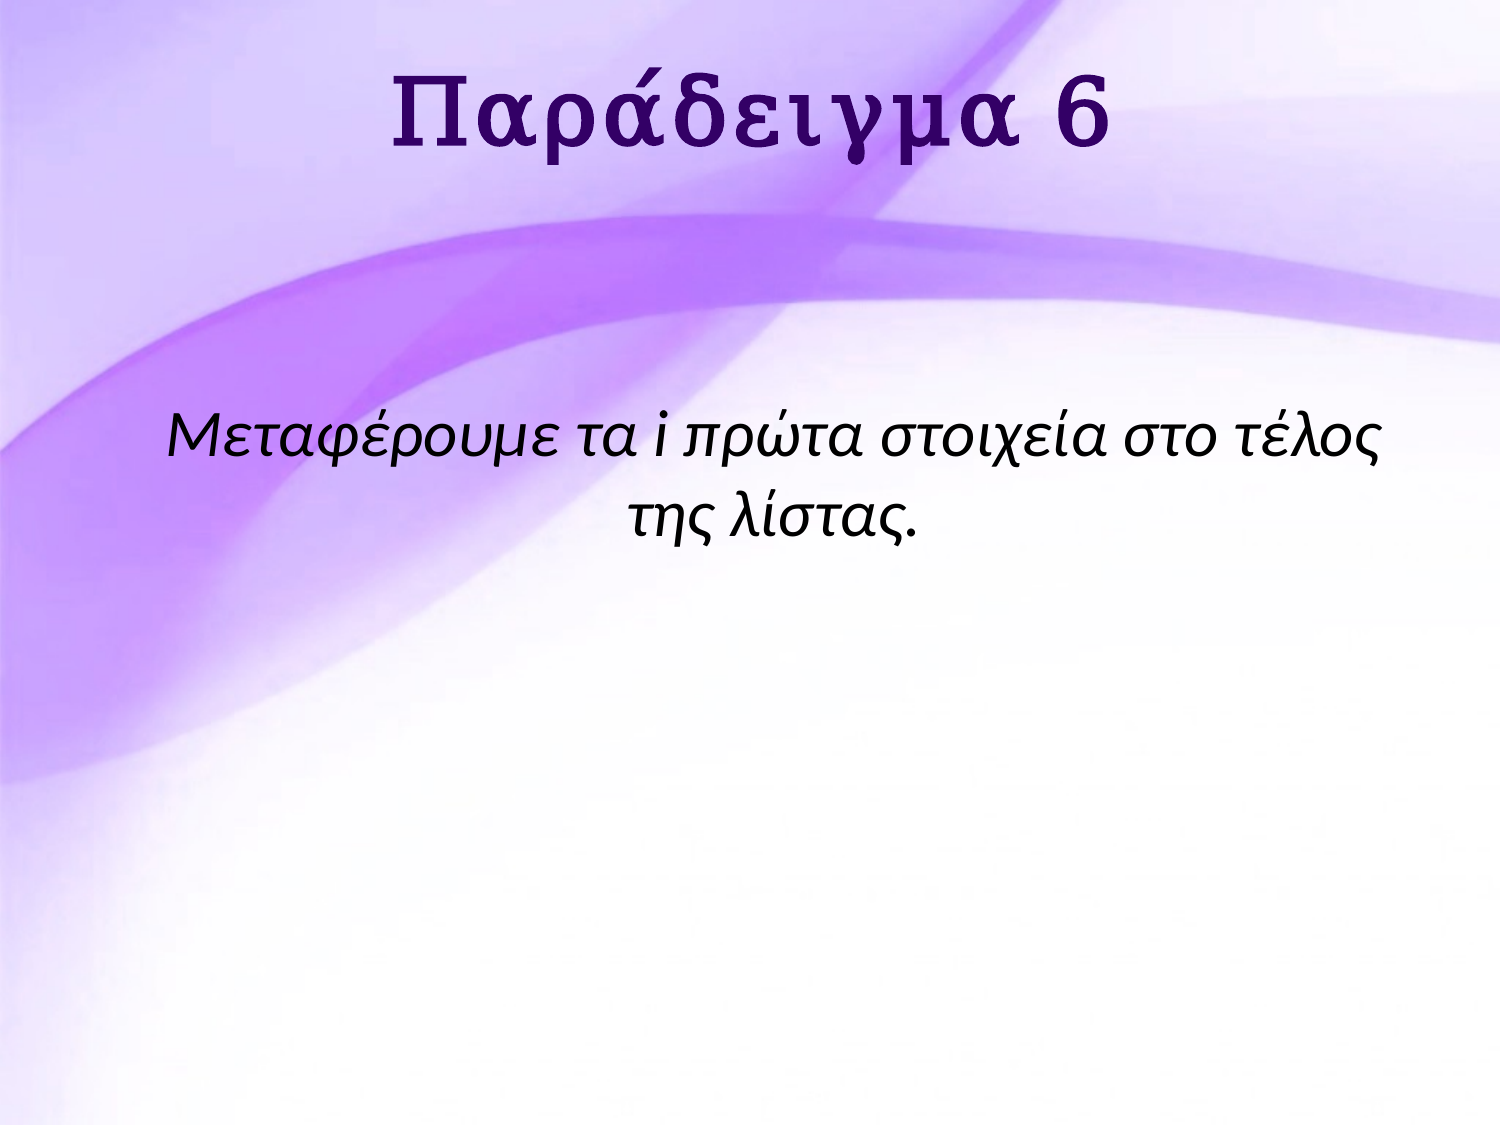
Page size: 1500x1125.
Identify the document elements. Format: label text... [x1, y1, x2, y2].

picture [0, 0, 1500, 1125]
title Παράδειγμα 6 [75, 45, 1425, 233]
list Μεταφέρουμε τα i πρώτα στοιχεία στο τέλος της λίστας. [70, 382, 1421, 1125]
